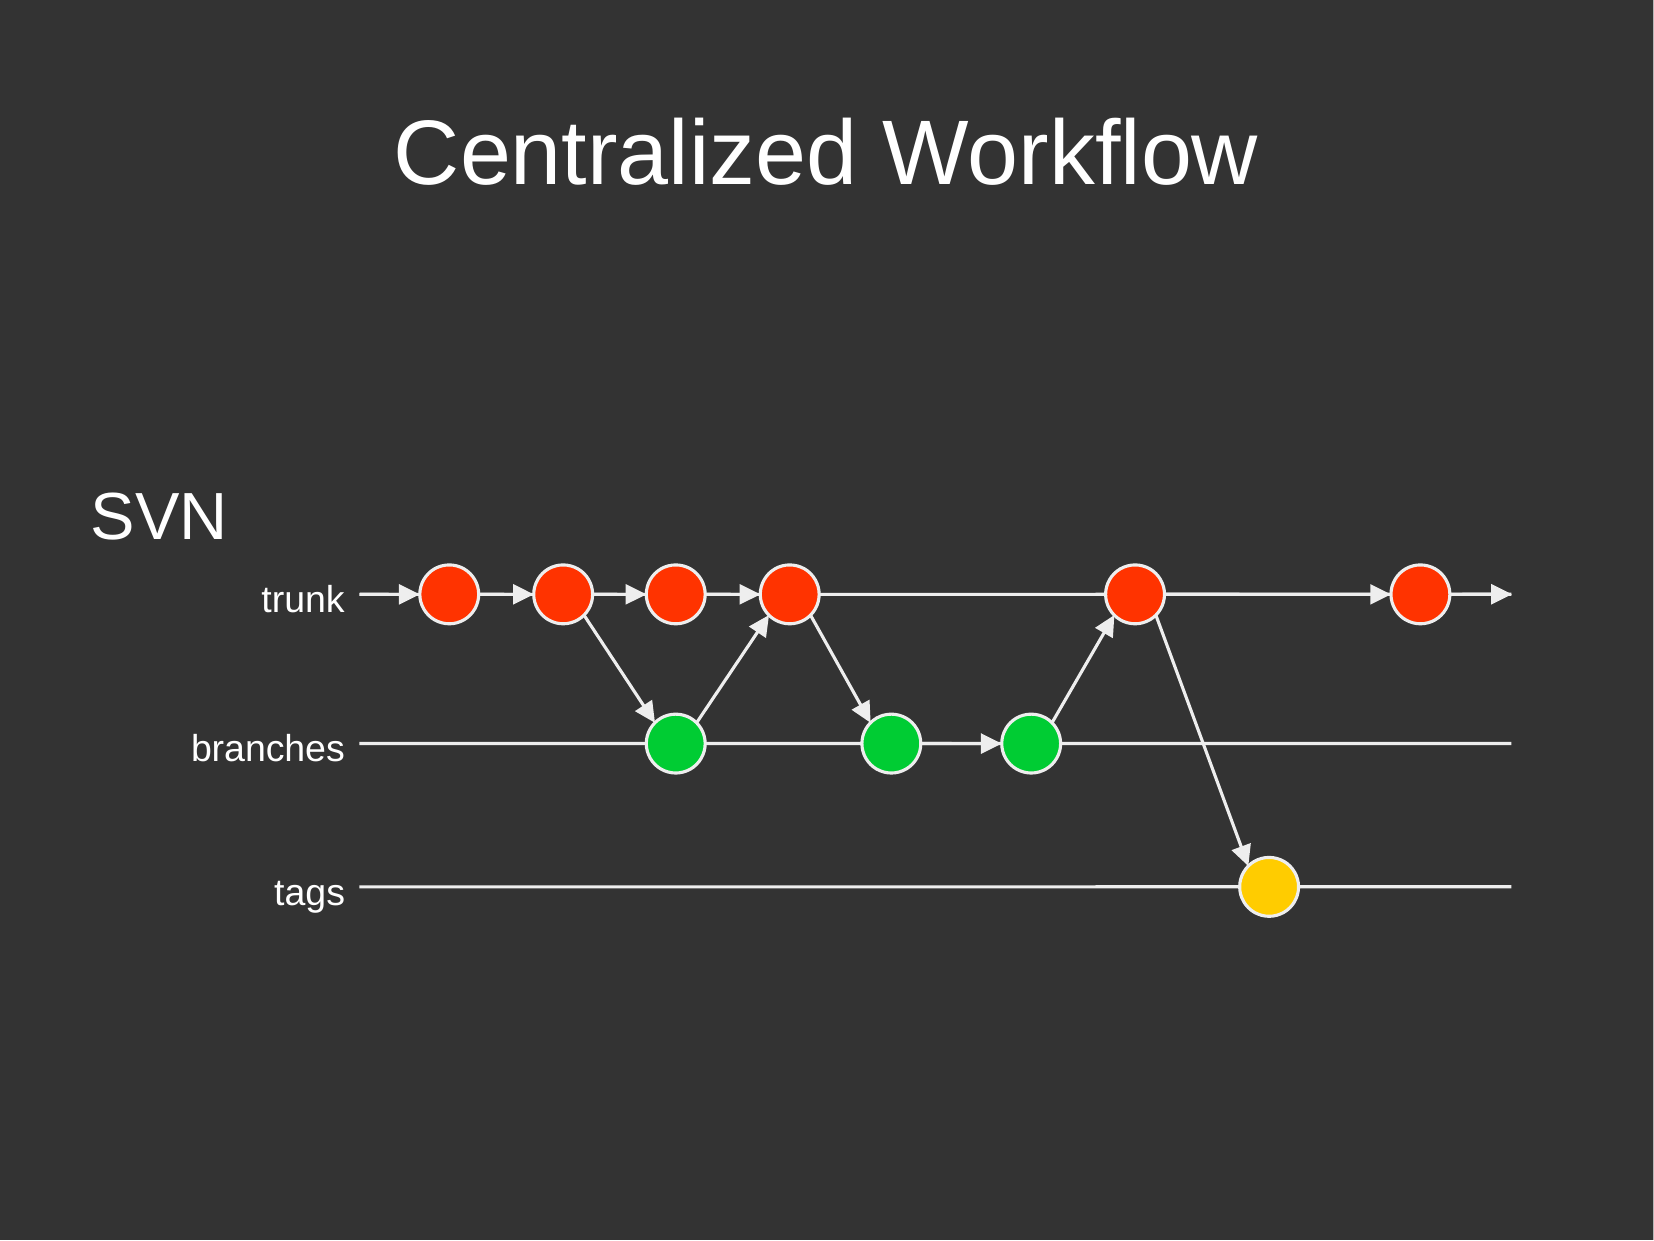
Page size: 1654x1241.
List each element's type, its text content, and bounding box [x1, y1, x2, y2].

text_box [1239, 857, 1299, 917]
title SVN [47, 466, 272, 567]
title Centralized Workflow [82, 49, 1571, 257]
text_box trunk [174, 559, 360, 629]
text_box [646, 564, 706, 624]
text_box tags [174, 852, 360, 922]
text_box [533, 564, 593, 624]
text_box [1105, 564, 1165, 624]
text_box [760, 564, 820, 624]
text_box [419, 564, 479, 624]
text_box [861, 714, 921, 774]
text_box branches [174, 709, 360, 778]
text_box [1391, 564, 1450, 624]
text_box [1001, 714, 1061, 774]
text_box [646, 714, 706, 774]
